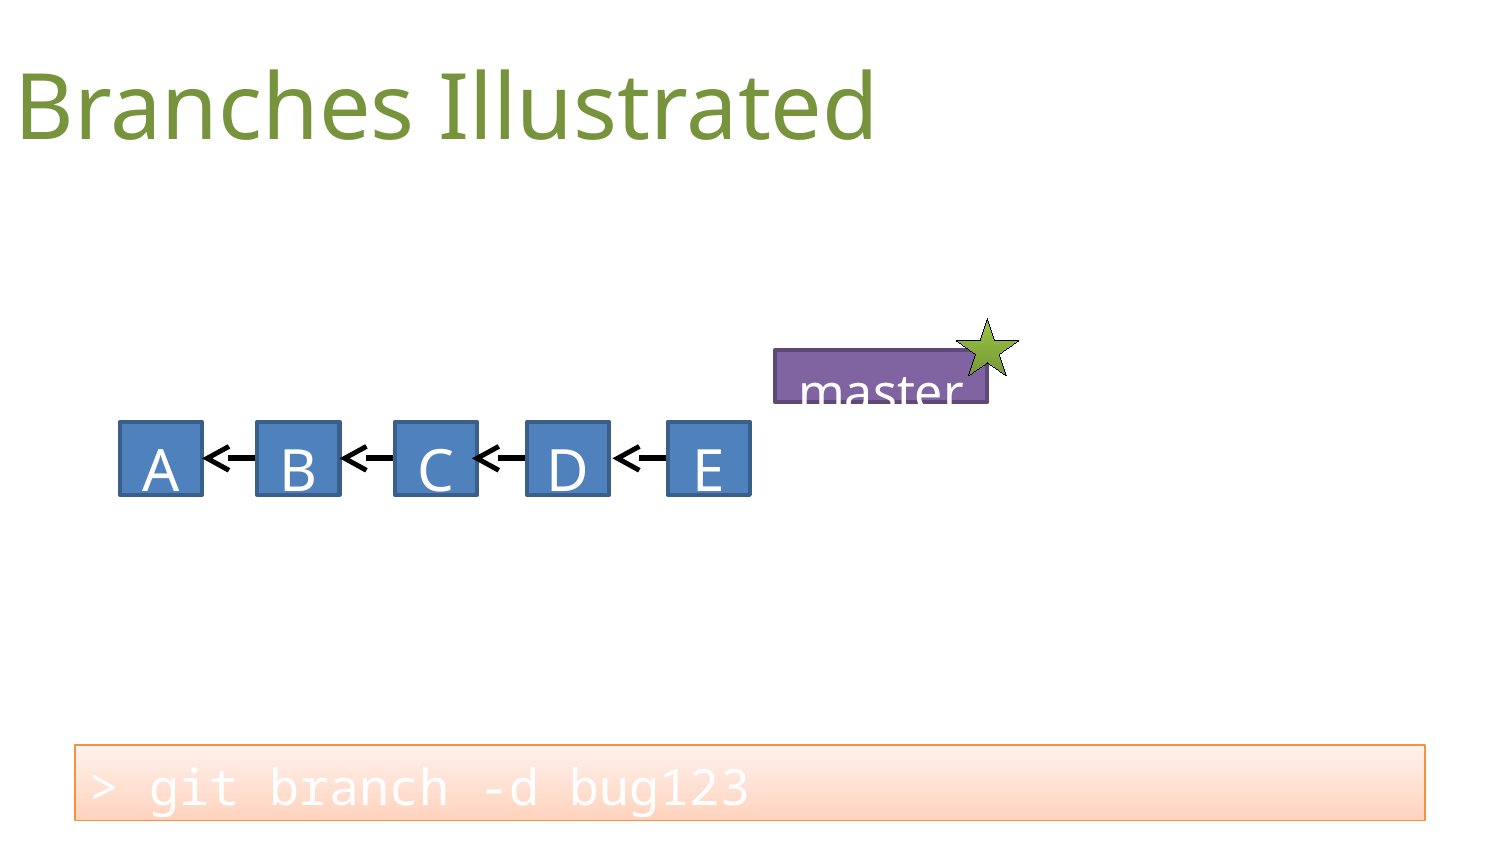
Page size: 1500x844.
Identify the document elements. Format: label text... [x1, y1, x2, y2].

text_box master [807, 386, 819, 402]
text_box master [824, 386, 836, 402]
title Branches Illustrated [0, 33, 1350, 175]
text_box D [527, 421, 610, 495]
text_box C [394, 421, 477, 495]
text_box [956, 318, 1019, 376]
text_box A [119, 421, 203, 495]
text_box master [774, 349, 987, 402]
text_box E [667, 421, 750, 495]
text_box > git branch -d bug123 [74, 744, 1425, 821]
text_box B [257, 421, 340, 495]
